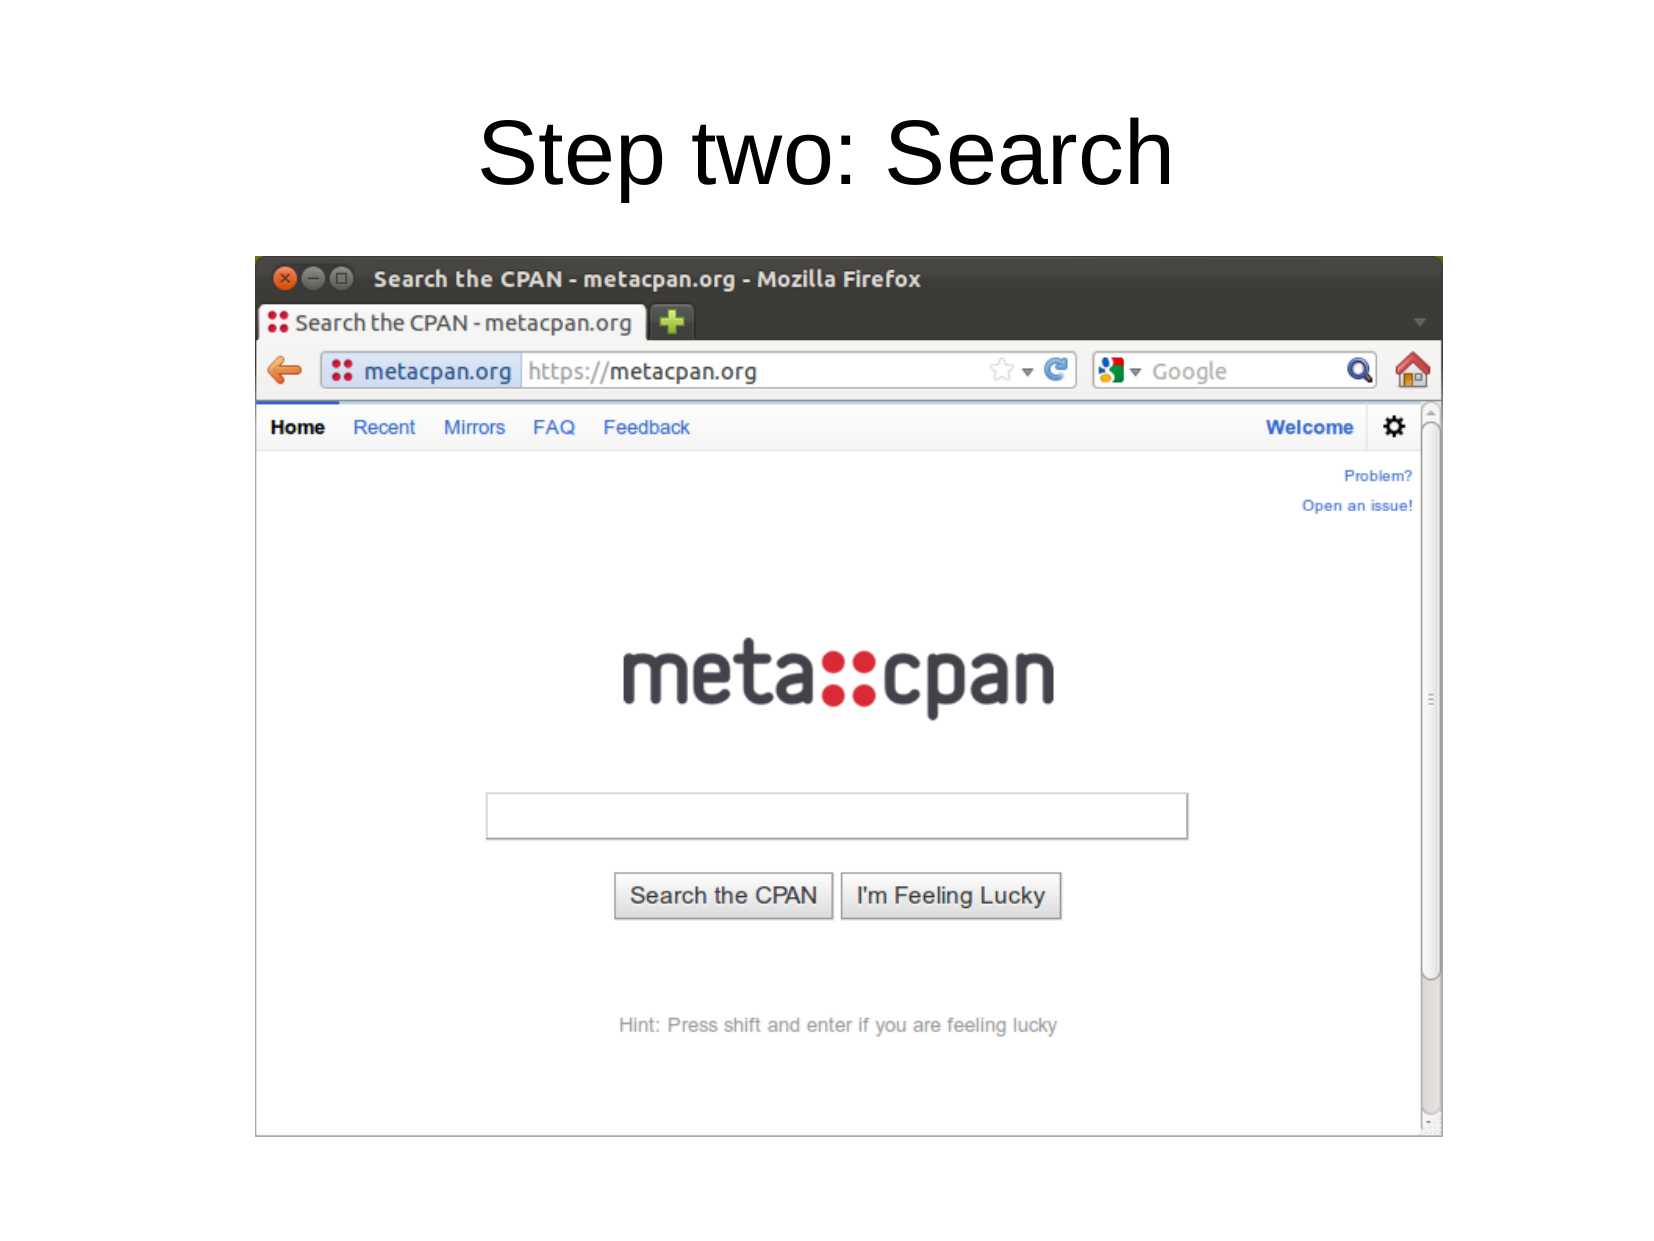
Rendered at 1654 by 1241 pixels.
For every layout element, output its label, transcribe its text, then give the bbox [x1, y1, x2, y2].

title Step two: Search [82, 49, 1571, 257]
picture [255, 256, 1443, 1137]
